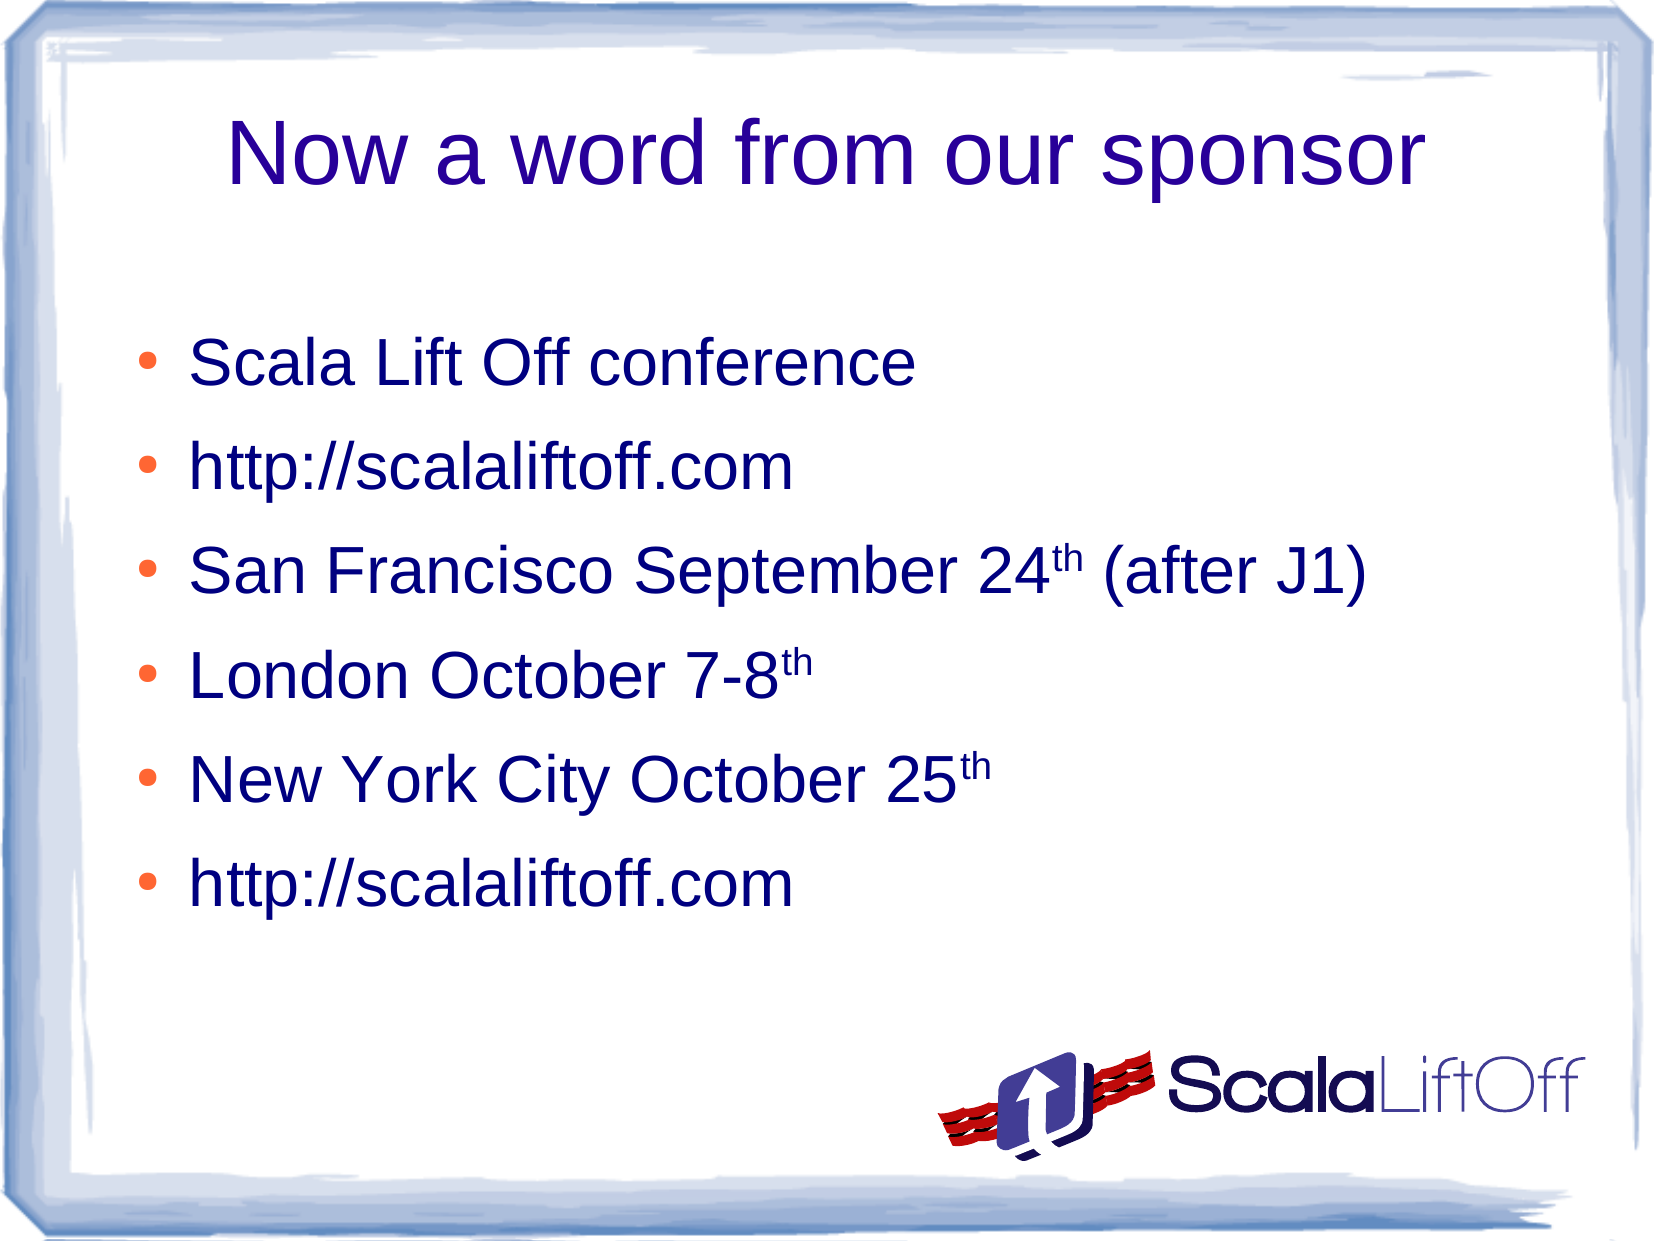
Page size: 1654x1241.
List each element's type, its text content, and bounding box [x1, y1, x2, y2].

title Now a word from our sponsor [82, 56, 1571, 250]
picture [0, 0, 1654, 1241]
list Scala Lift Off conference http://scalaliftoff.com San Francisco September 24th (after J1) London October 7-8th New York City October 25th http://scalaliftoff.com [118, 324, 1571, 1031]
